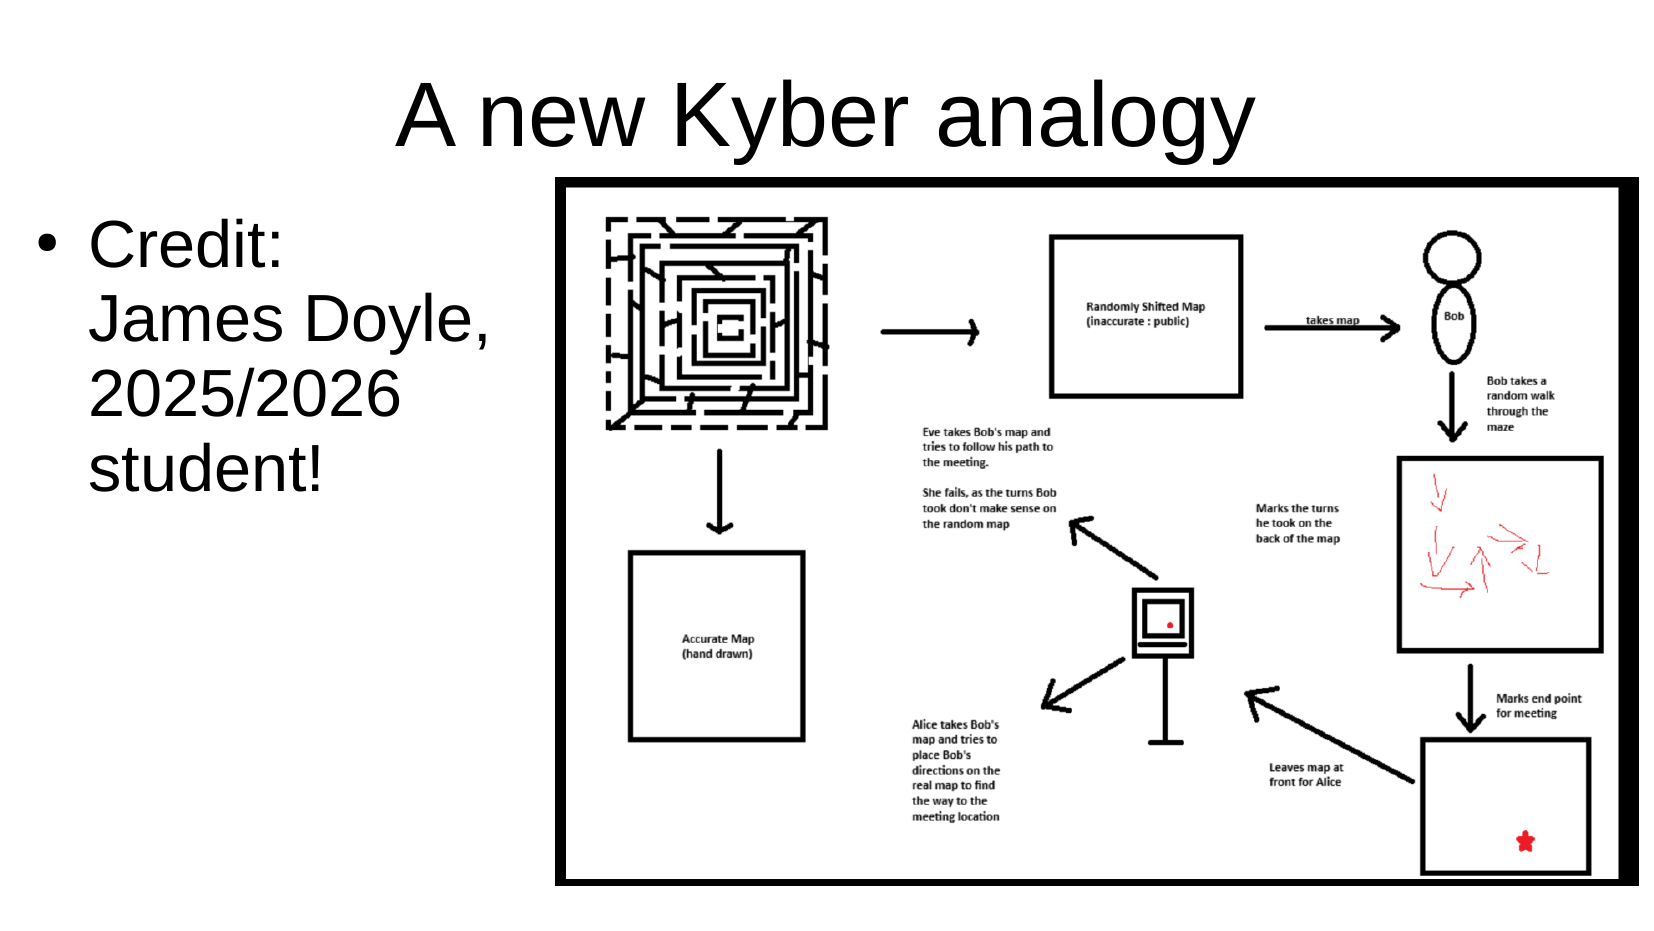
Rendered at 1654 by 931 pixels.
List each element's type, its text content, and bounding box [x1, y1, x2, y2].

list Credit: James Doyle, 2025/2026 student! [17, 206, 532, 798]
title A new Kyber analogy [82, 37, 1571, 193]
picture [555, 177, 1639, 886]
